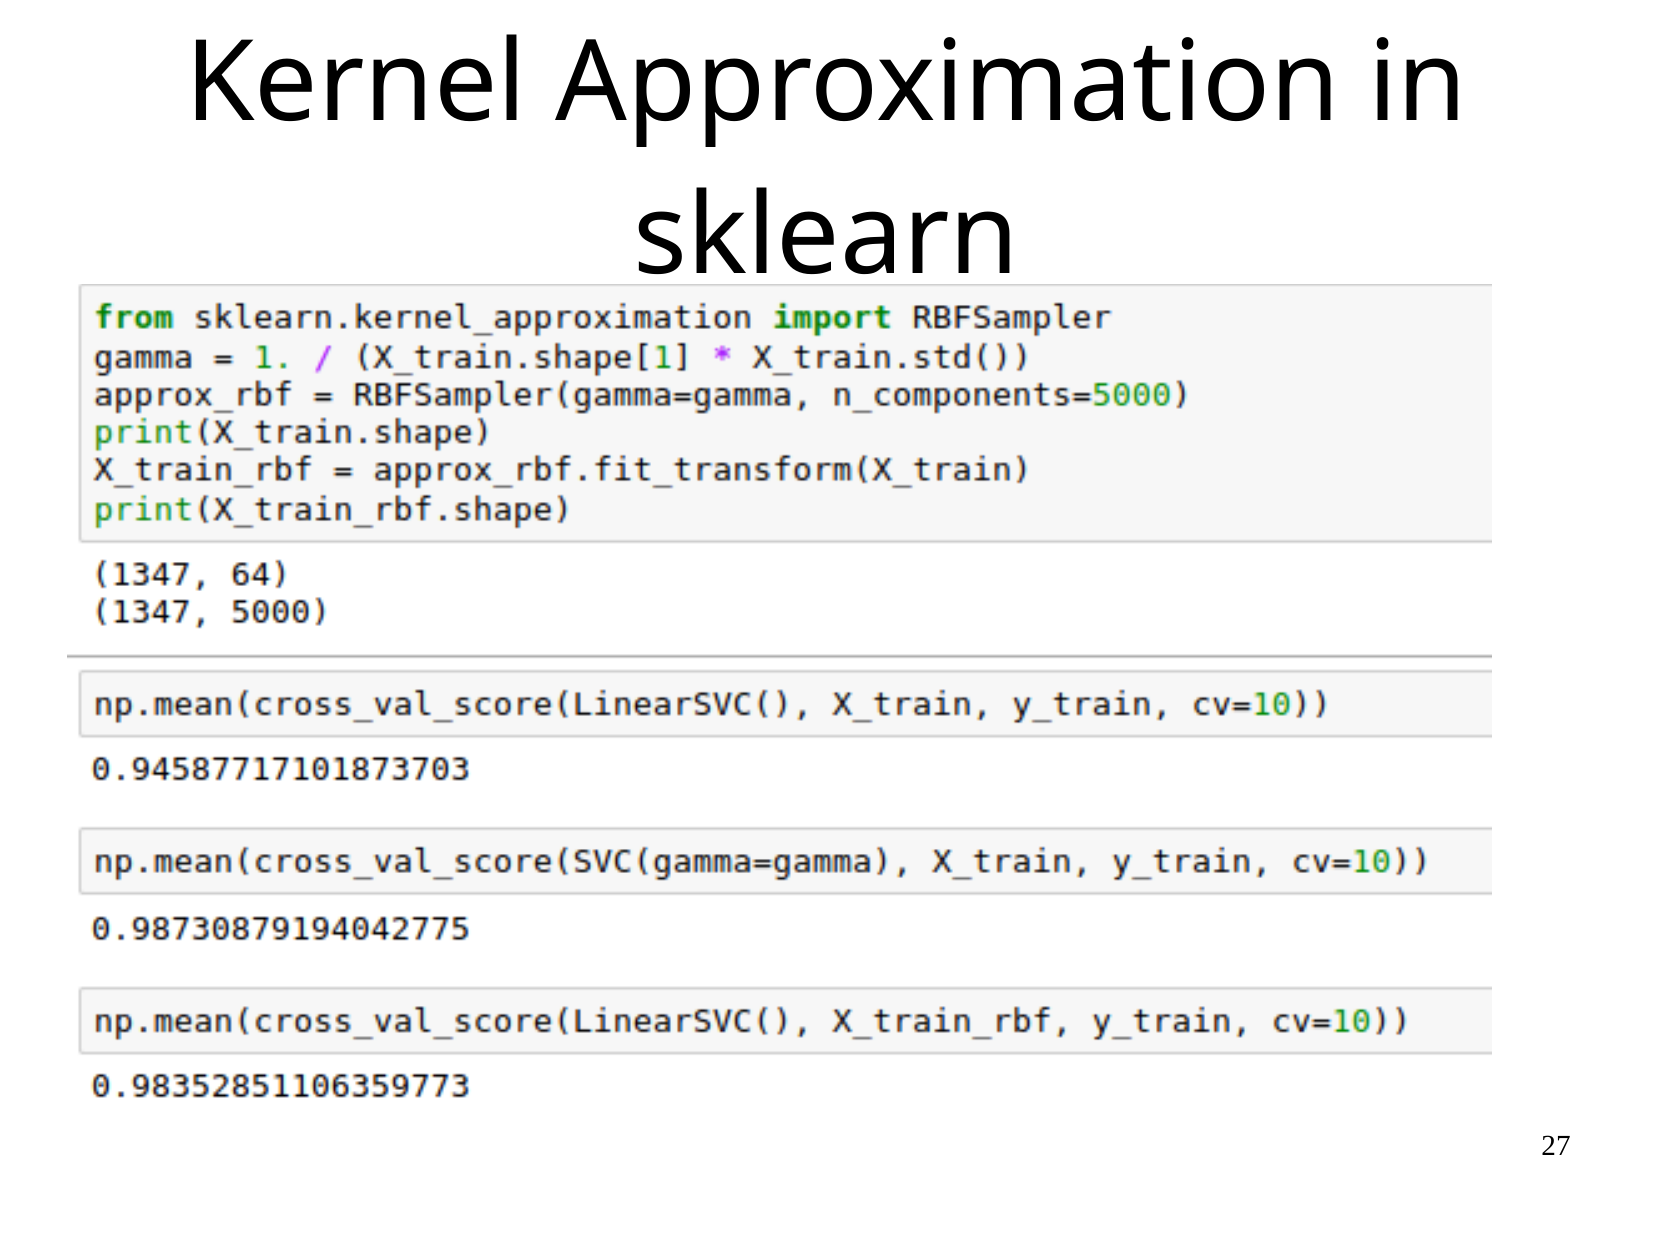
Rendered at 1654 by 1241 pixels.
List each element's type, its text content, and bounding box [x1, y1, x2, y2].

title Kernel Approximation in sklearn [82, 49, 1571, 257]
picture [67, 284, 1492, 1126]
